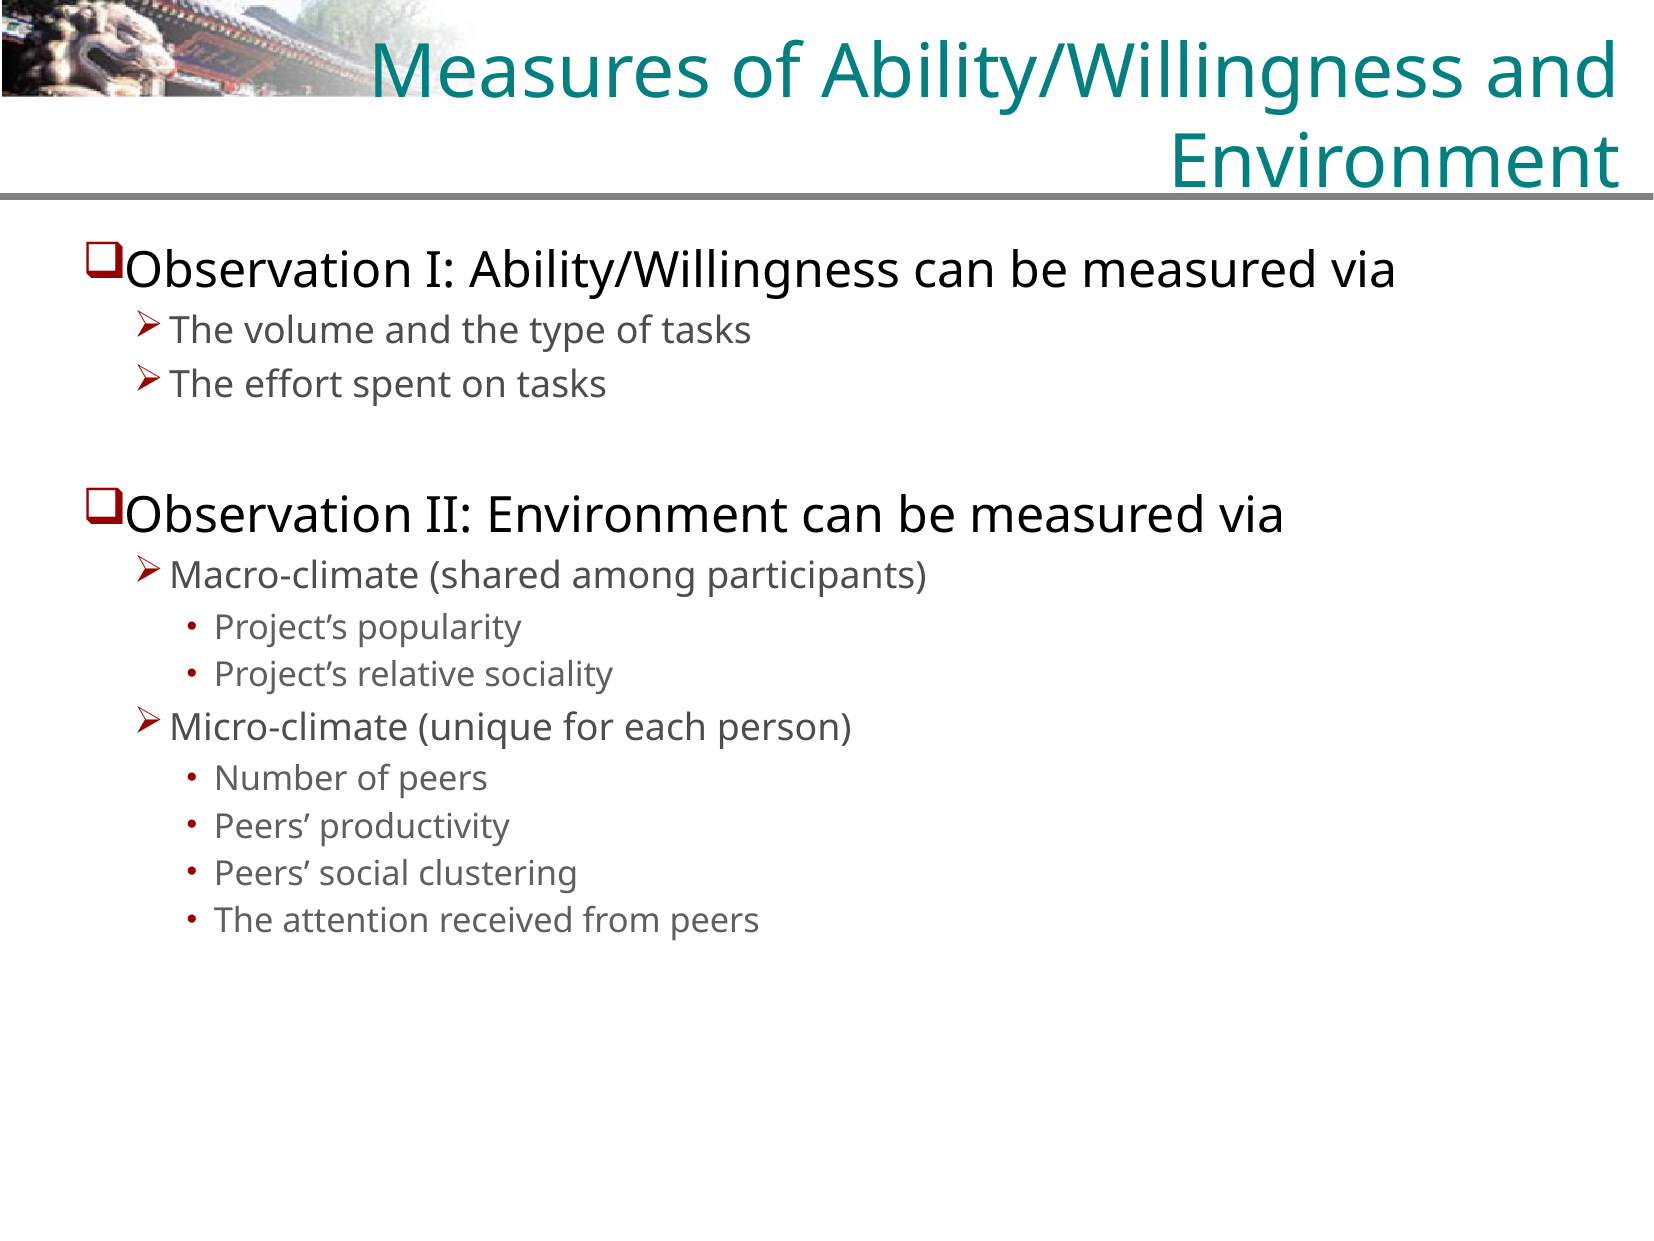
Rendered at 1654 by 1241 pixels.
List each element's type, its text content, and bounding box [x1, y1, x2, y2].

picture [0, 0, 524, 97]
list Observation I: Ability/Willingness can be measured via The volume and the type of tasks The effort spent on tasks Observation II: Environment can be measured via Macro-climate (shared among participants) Project’s popularity Project’s relative sociality Micro-climate (unique for each person) Number of peers Peers’ productivity Peers’ social clustering The attention received from peers [58, 229, 1585, 949]
title Measures of Ability/Willingness and Environment [60, 14, 1636, 211]
